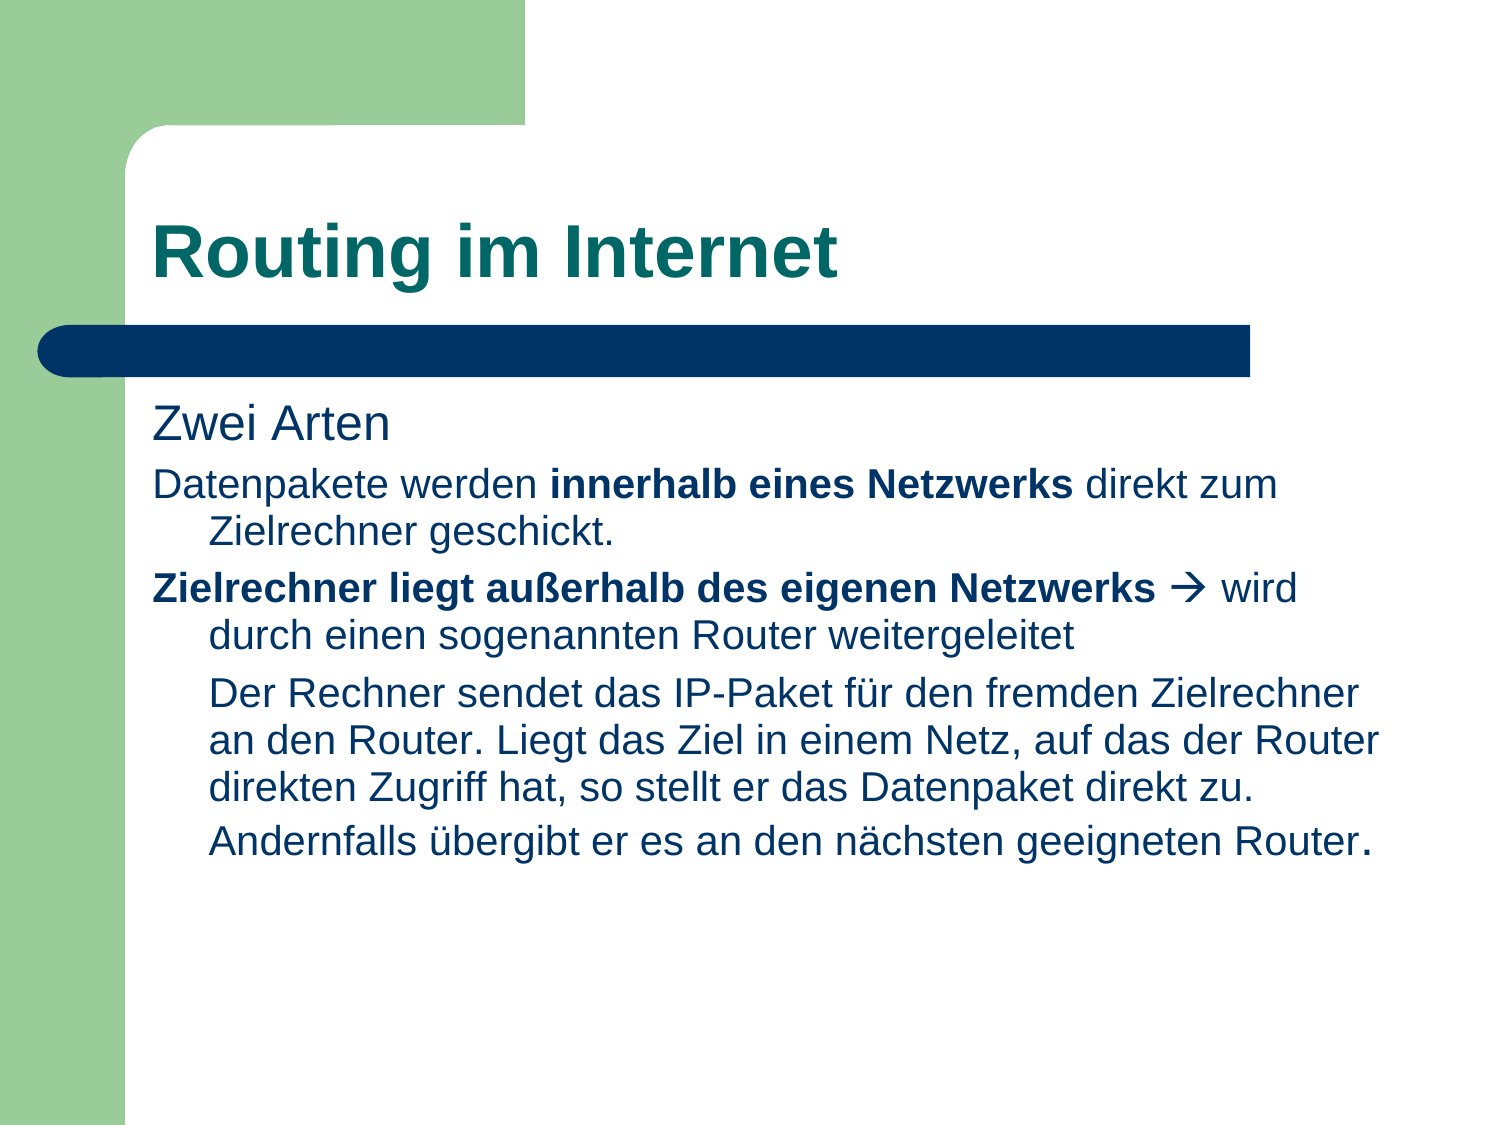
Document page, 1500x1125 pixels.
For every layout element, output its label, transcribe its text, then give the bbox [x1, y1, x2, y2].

title Routing im Internet [136, 136, 1414, 301]
list Zwei Arten Datenpakete werden innerhalb eines Netzwerks direkt zum Zielrechner geschickt. Zielrechner liegt außerhalb des eigenen Netzwerks  wird durch einen sogenannten Router weitergeleitet Der Rechner sendet das IP-Paket für den fremden Zielrechner an den Router. Liegt das Ziel in einem Netz, auf das der Router direkten Zugriff hat, so stellt er das Datenpaket direkt zu. Andernfalls übergibt er es an den nächsten geeigneten Router. [137, 387, 1400, 999]
